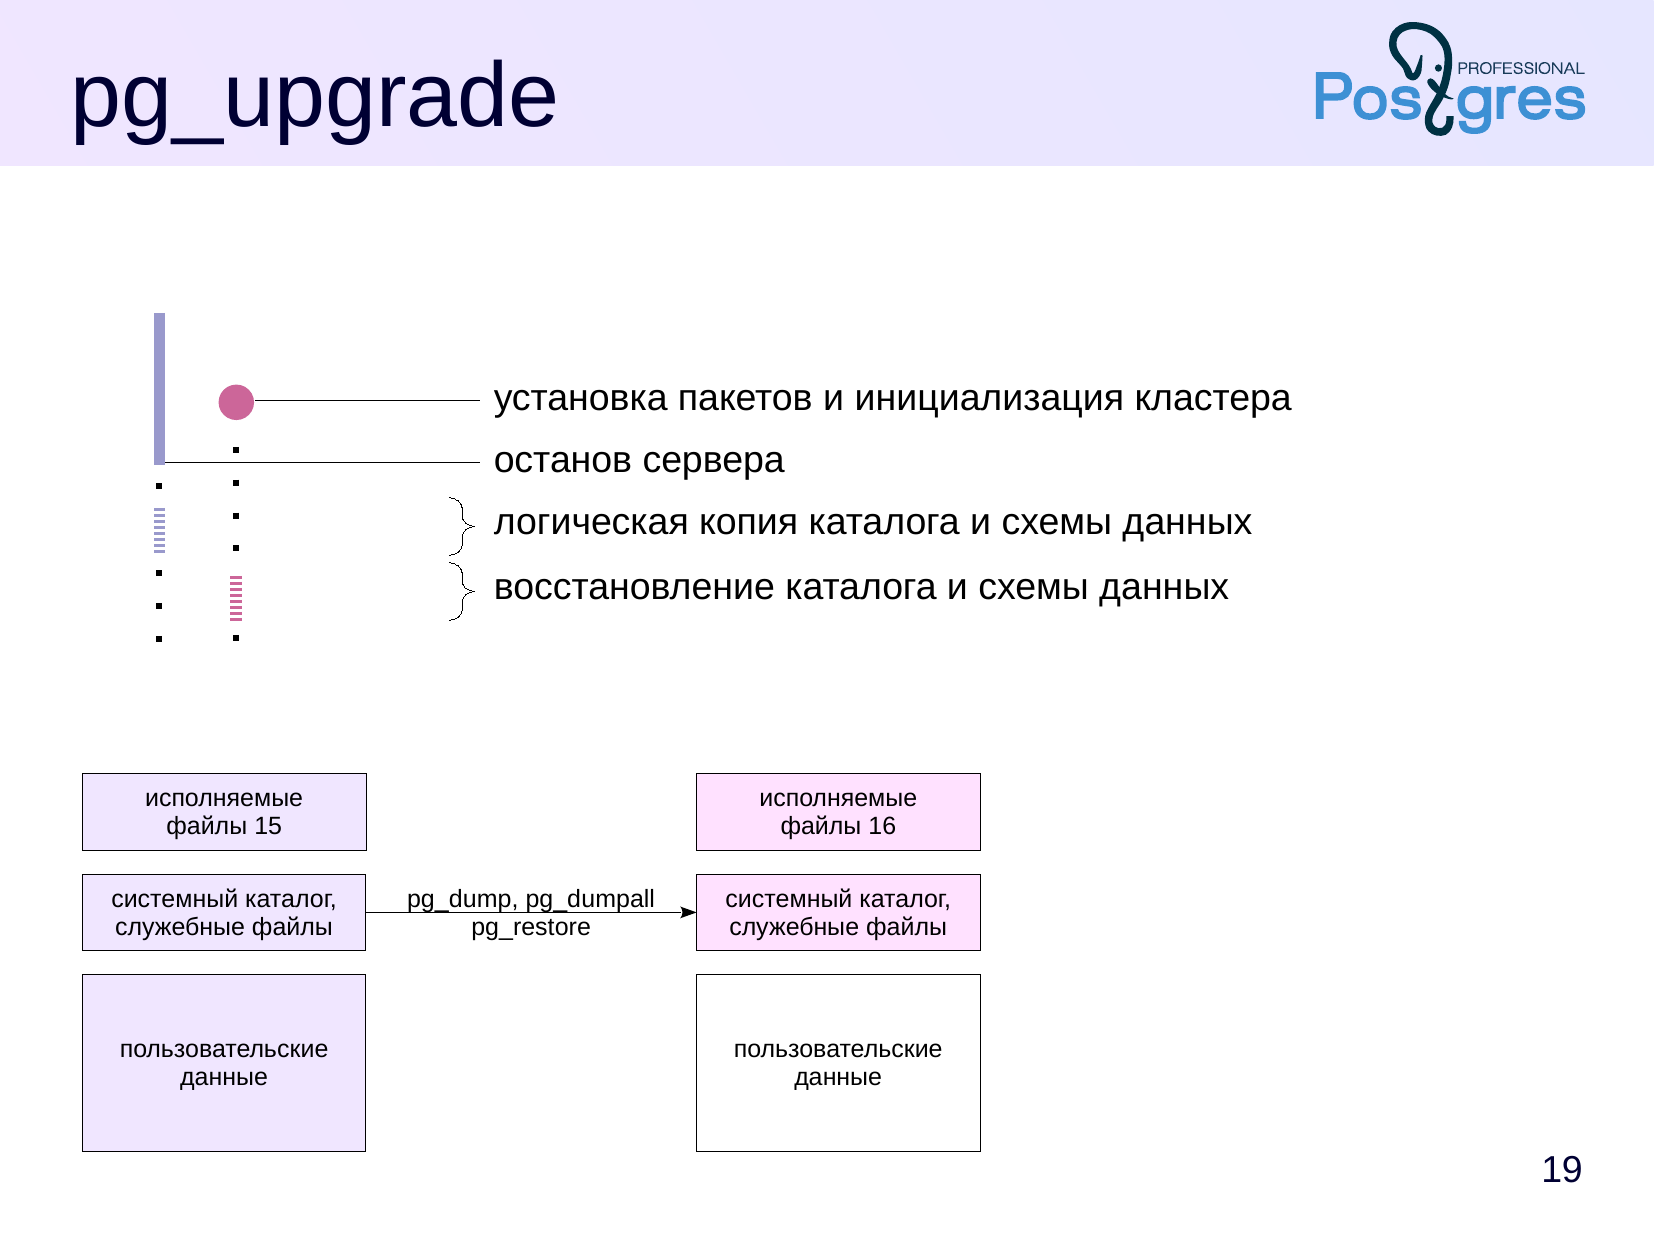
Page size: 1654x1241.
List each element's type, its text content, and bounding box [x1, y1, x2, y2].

text_box исполняемые файлы 16 [696, 773, 981, 851]
text_box пользовательские данные [696, 974, 981, 1152]
list [70, 283, 1583, 1141]
text_box пользовательские данные [82, 974, 366, 1152]
text_box системный каталог, служебные файлы [82, 874, 366, 951]
text_box исполняемые файлы 15 [82, 773, 367, 851]
title pg_upgrade [70, 43, 1241, 147]
text_box системный каталог, служебные файлы [696, 874, 981, 951]
